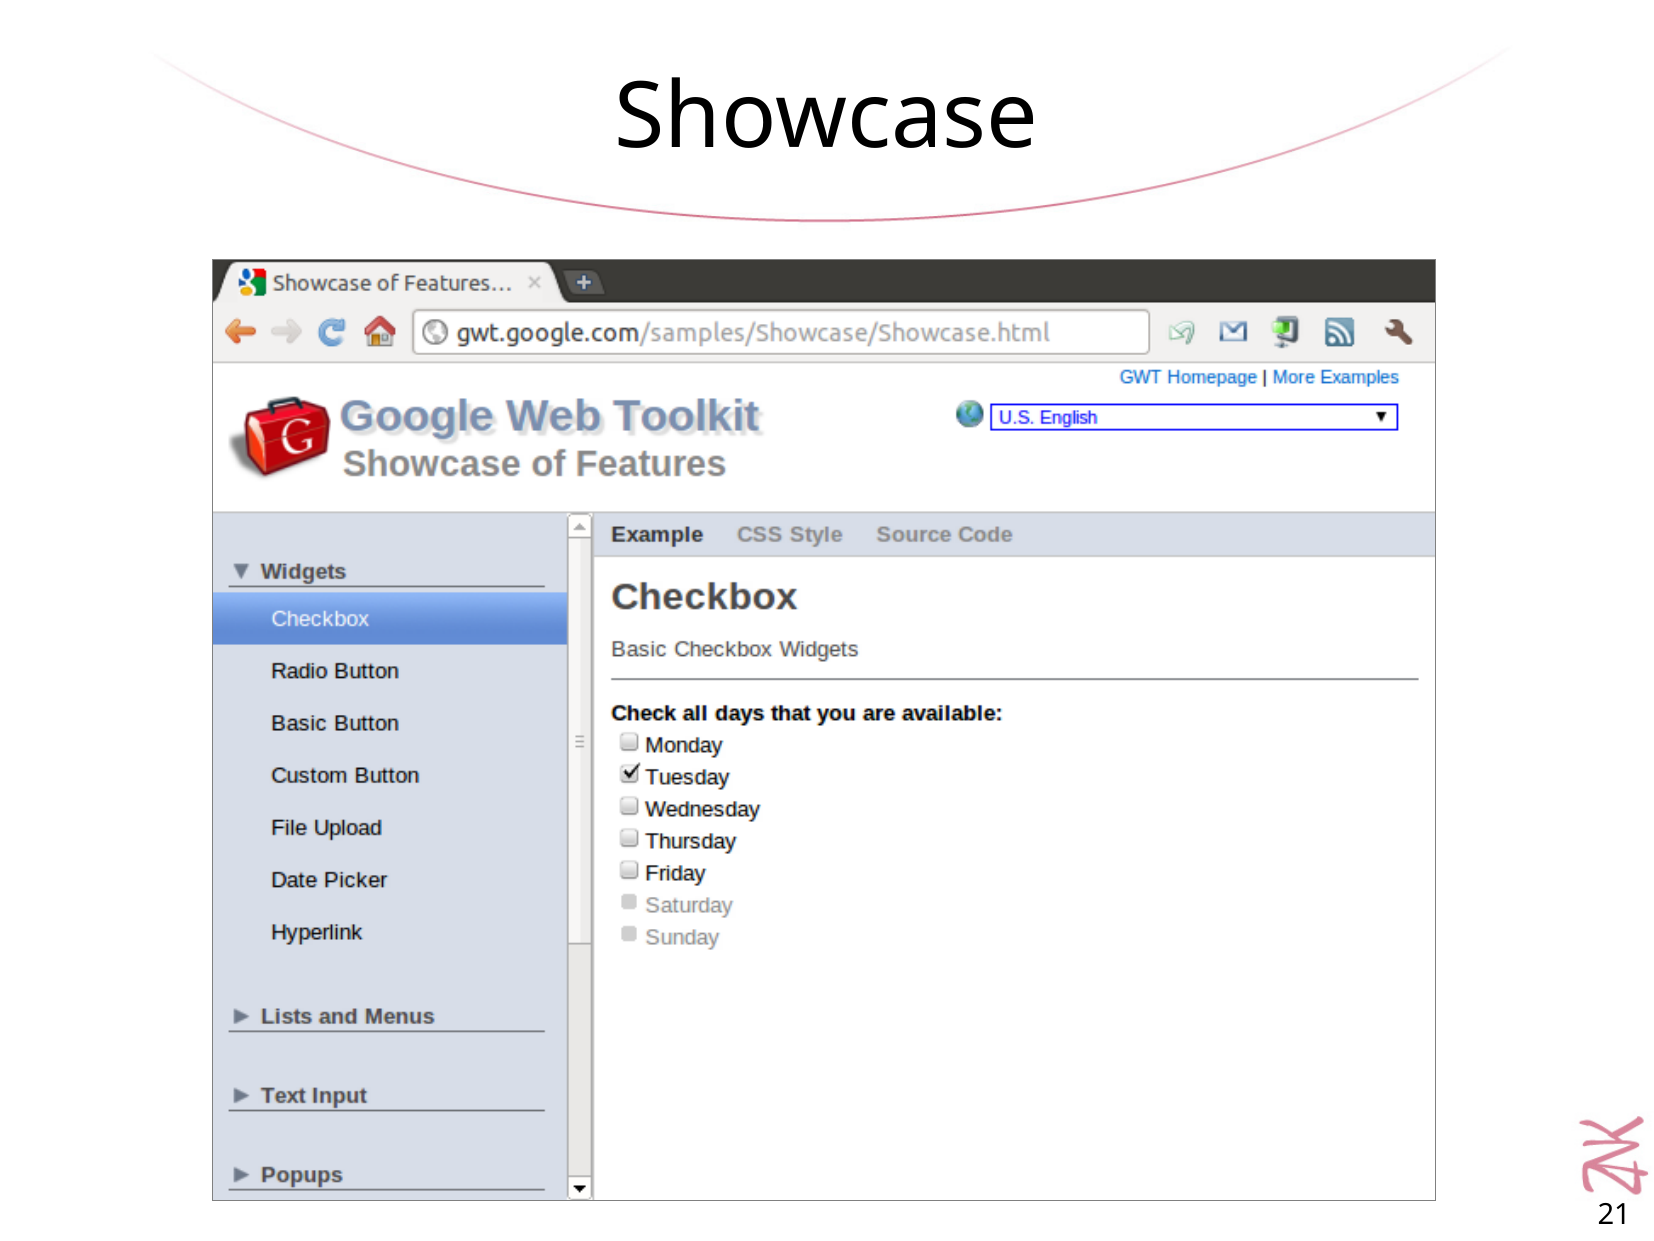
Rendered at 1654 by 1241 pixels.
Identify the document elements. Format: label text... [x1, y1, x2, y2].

picture [4, 1, 1654, 1241]
title Showcase [82, 11, 1571, 213]
